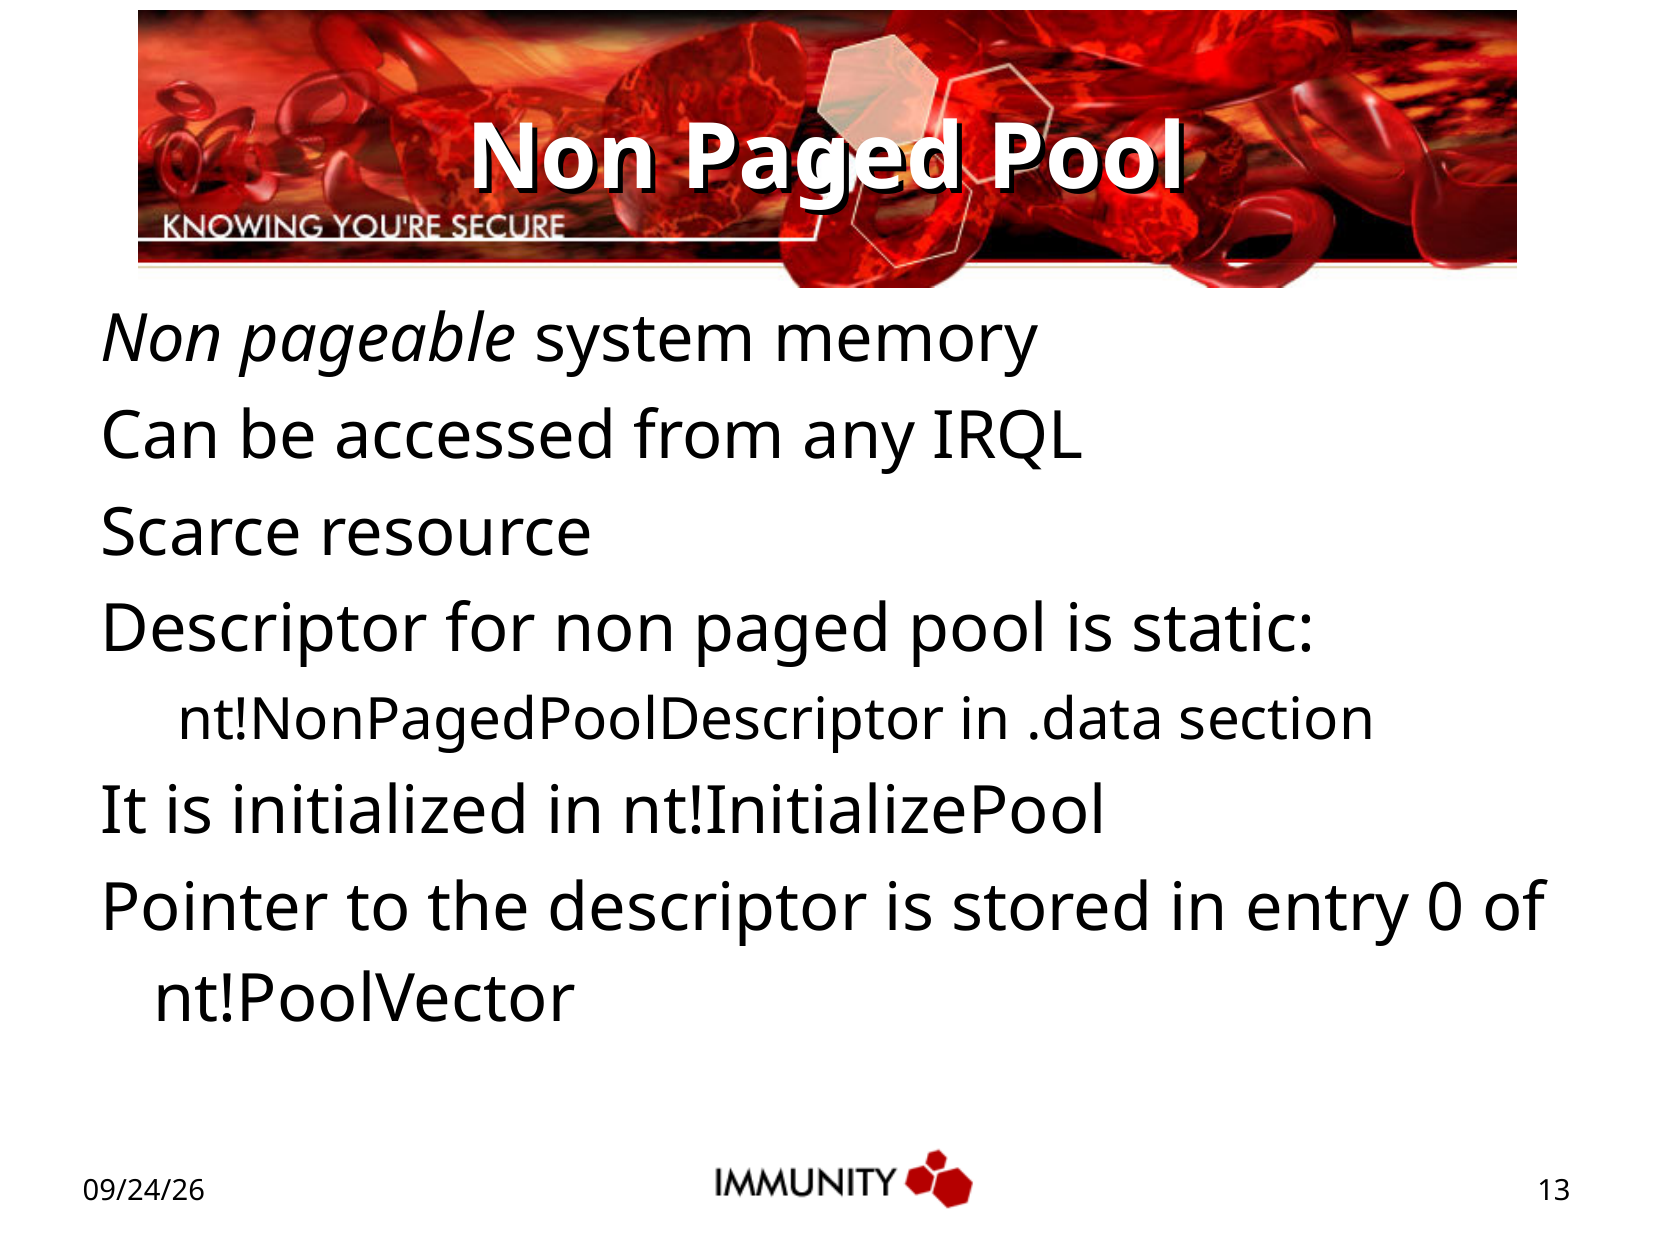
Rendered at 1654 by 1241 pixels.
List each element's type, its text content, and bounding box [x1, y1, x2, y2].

picture [694, 1130, 984, 1235]
picture [138, 250, 1517, 288]
picture [138, 10, 1517, 56]
list Non pageable system memory Can be accessed from any IRQL Scarce resource Descriptor for non paged pool is static: nt!NonPagedPoolDescriptor in .data section It is initialized in nt!InitializePool Pointer to the descriptor is stored in entry 0 of nt!PoolVector [82, 290, 1571, 1094]
title Non Paged Pool [82, 56, 1571, 250]
